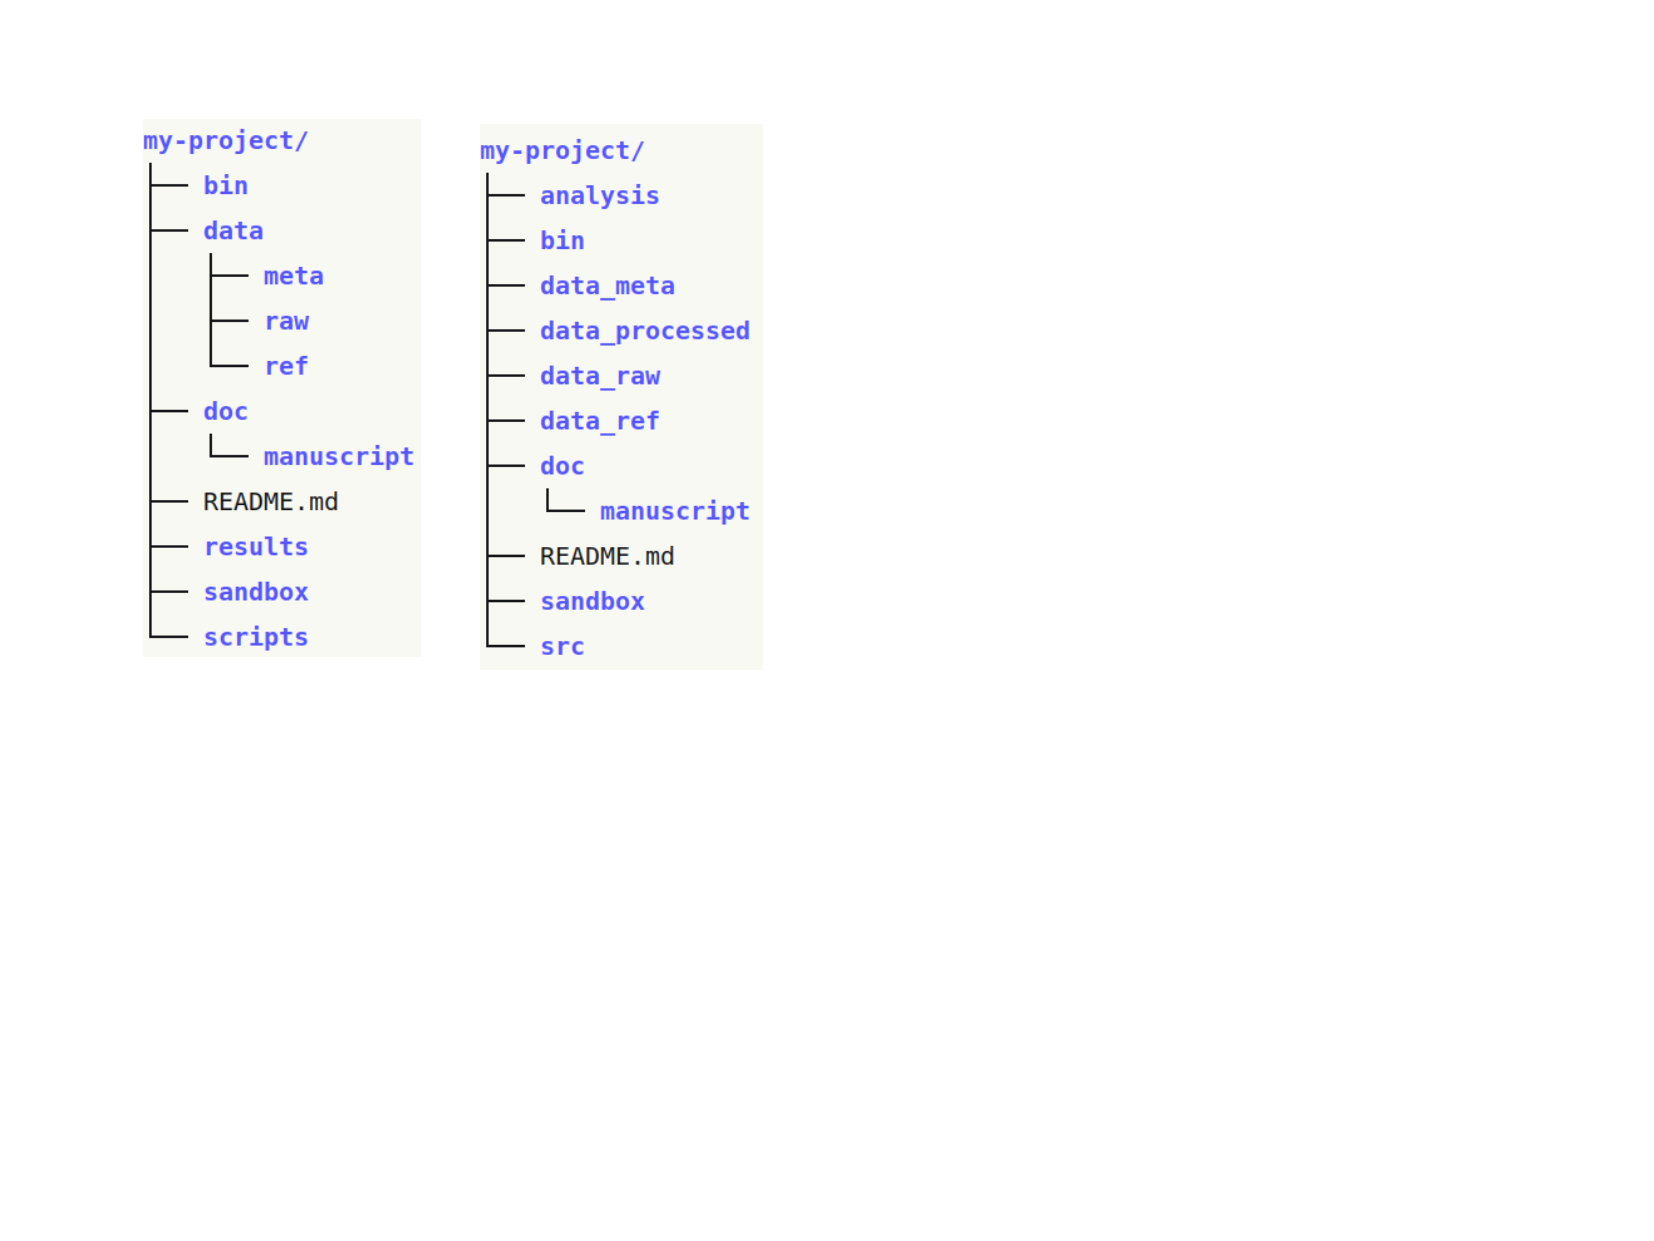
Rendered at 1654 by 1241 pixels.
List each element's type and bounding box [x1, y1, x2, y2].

picture [143, 119, 421, 657]
picture [480, 124, 763, 670]
